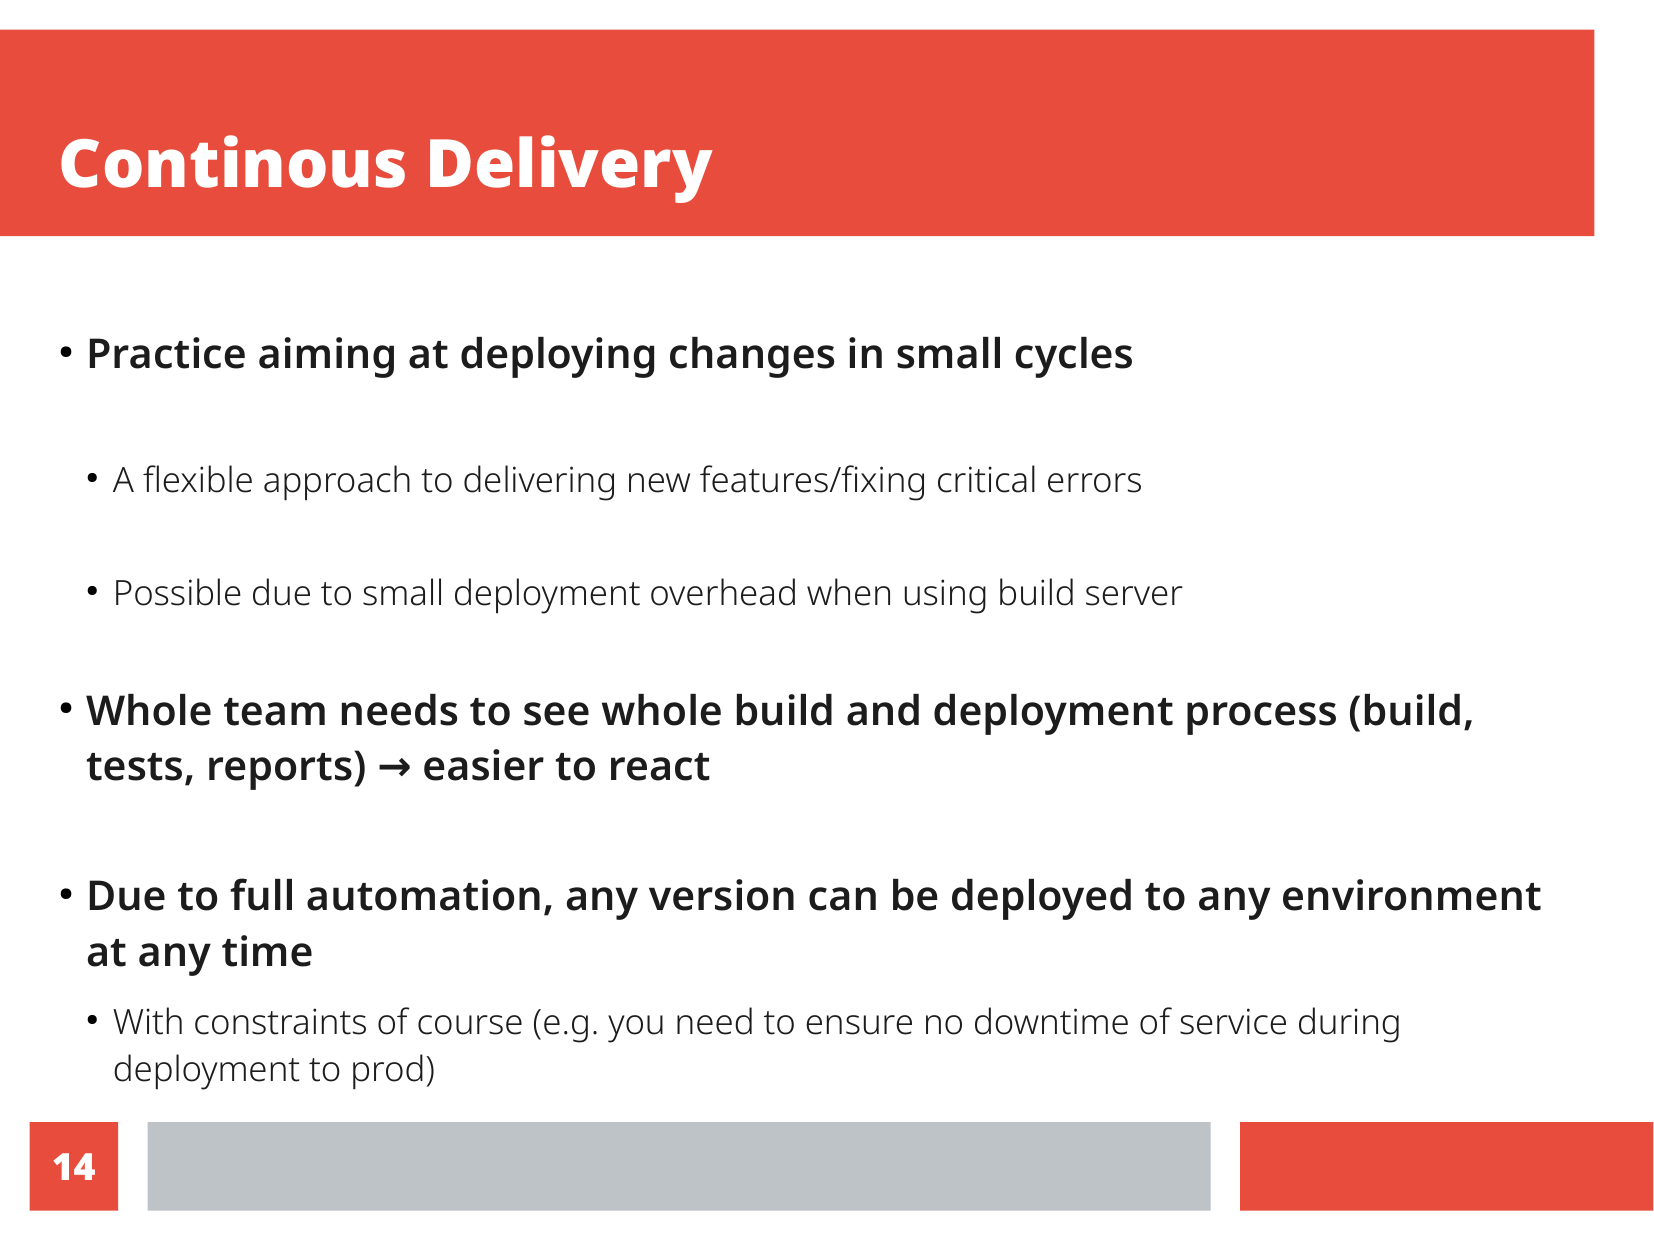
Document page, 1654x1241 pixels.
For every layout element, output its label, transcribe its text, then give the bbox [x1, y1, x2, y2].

list Practice aiming at deploying changes in small cycles A flexible approach to delivering new features/fixing critical errors Possible due to small deployment overhead when using build server Whole team needs to see whole build and deployment process (build, tests, reports) → easier to react Due to full automation, any version can be deployed to any environment at any time With constraints of course (e.g. you need to ensure no downtime of service during deployment to prod) [59, 324, 1565, 1093]
title Continous Delivery [59, 59, 1595, 207]
